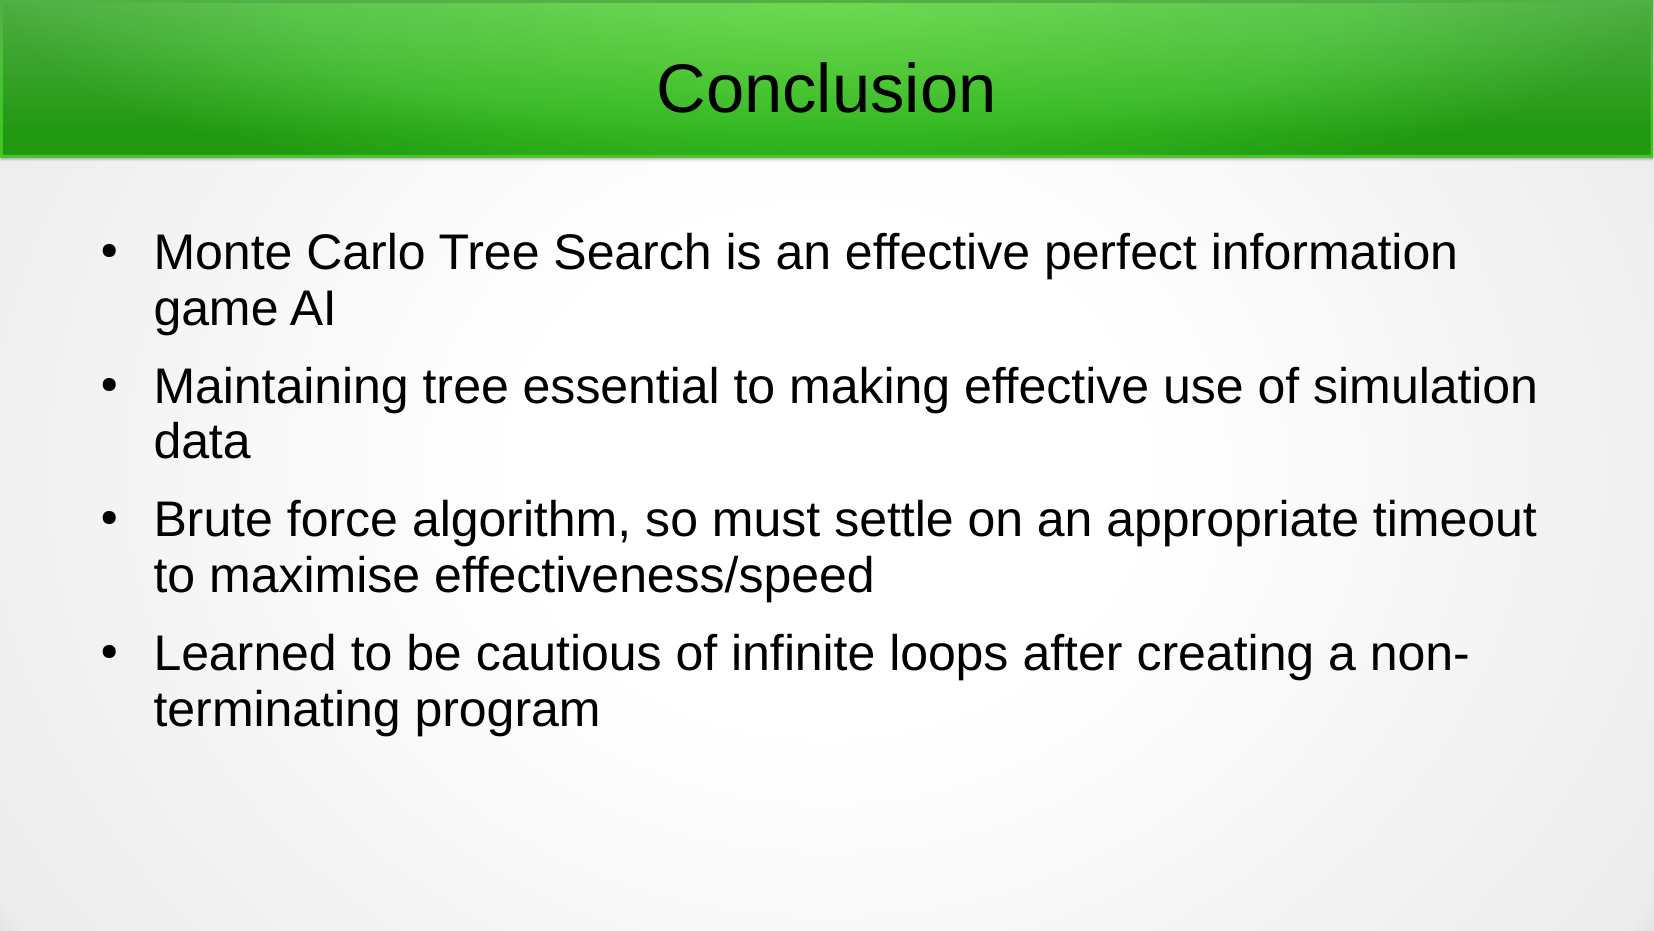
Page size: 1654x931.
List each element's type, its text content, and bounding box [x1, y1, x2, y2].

title Conclusion [82, 35, 1571, 142]
list Monte Carlo Tree Search is an effective perfect information game AI Maintaining tree essential to making effective use of simulation data Brute force algorithm, so must settle on an appropriate timeout to maximise effectiveness/speed Learned to be cautious of infinite loops after creating a non-terminating program [82, 224, 1571, 764]
